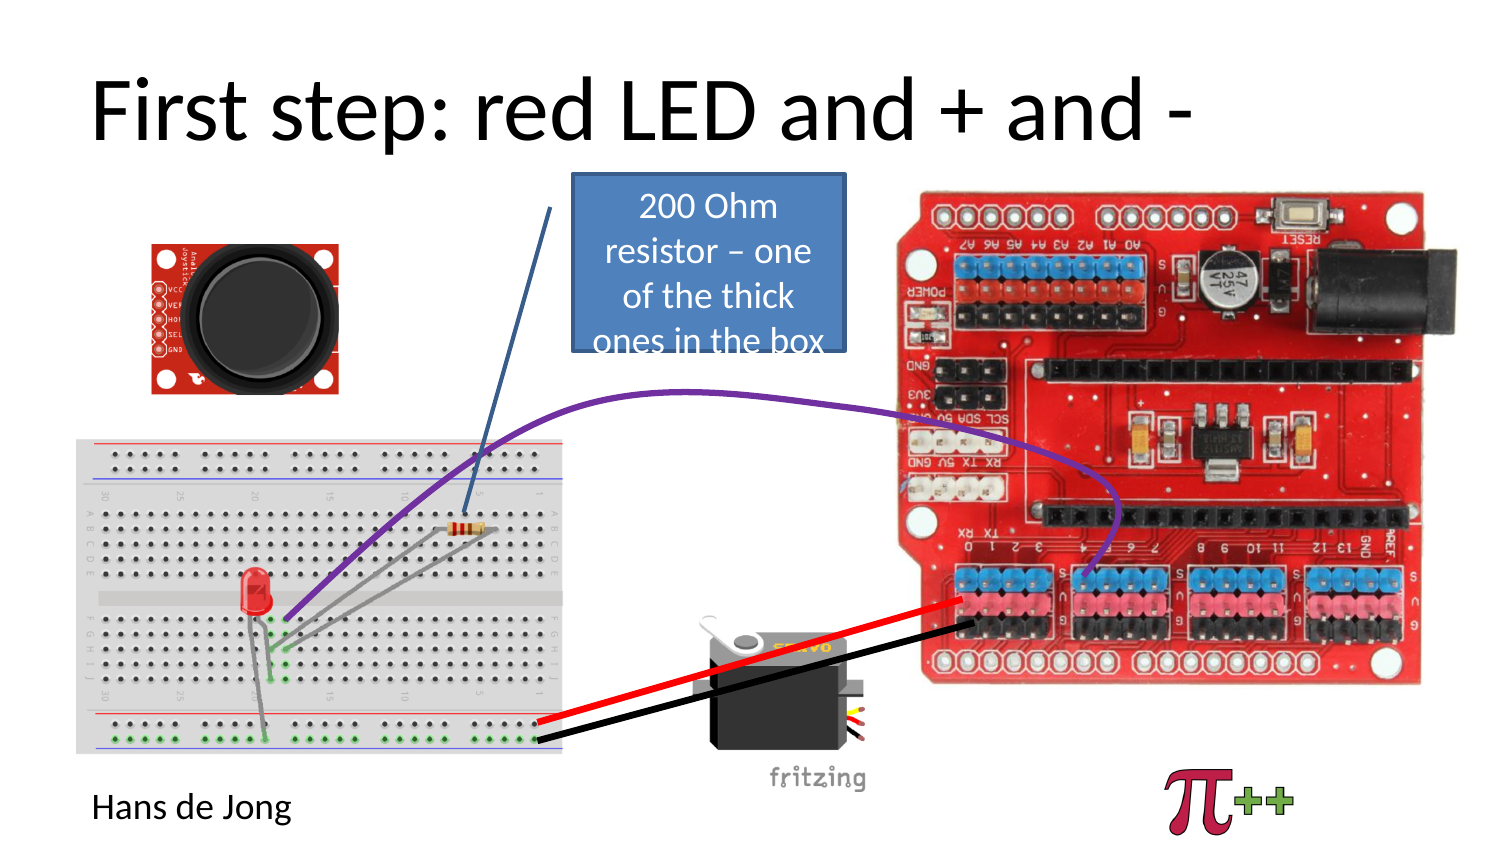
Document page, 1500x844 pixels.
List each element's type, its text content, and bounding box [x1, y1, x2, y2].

picture [891, 185, 1466, 690]
text_box 200 Ohm resistor – one of the thick ones in the box [573, 174, 845, 351]
picture [76, 244, 867, 792]
title First step: red LED and + and - [75, 33, 1426, 175]
